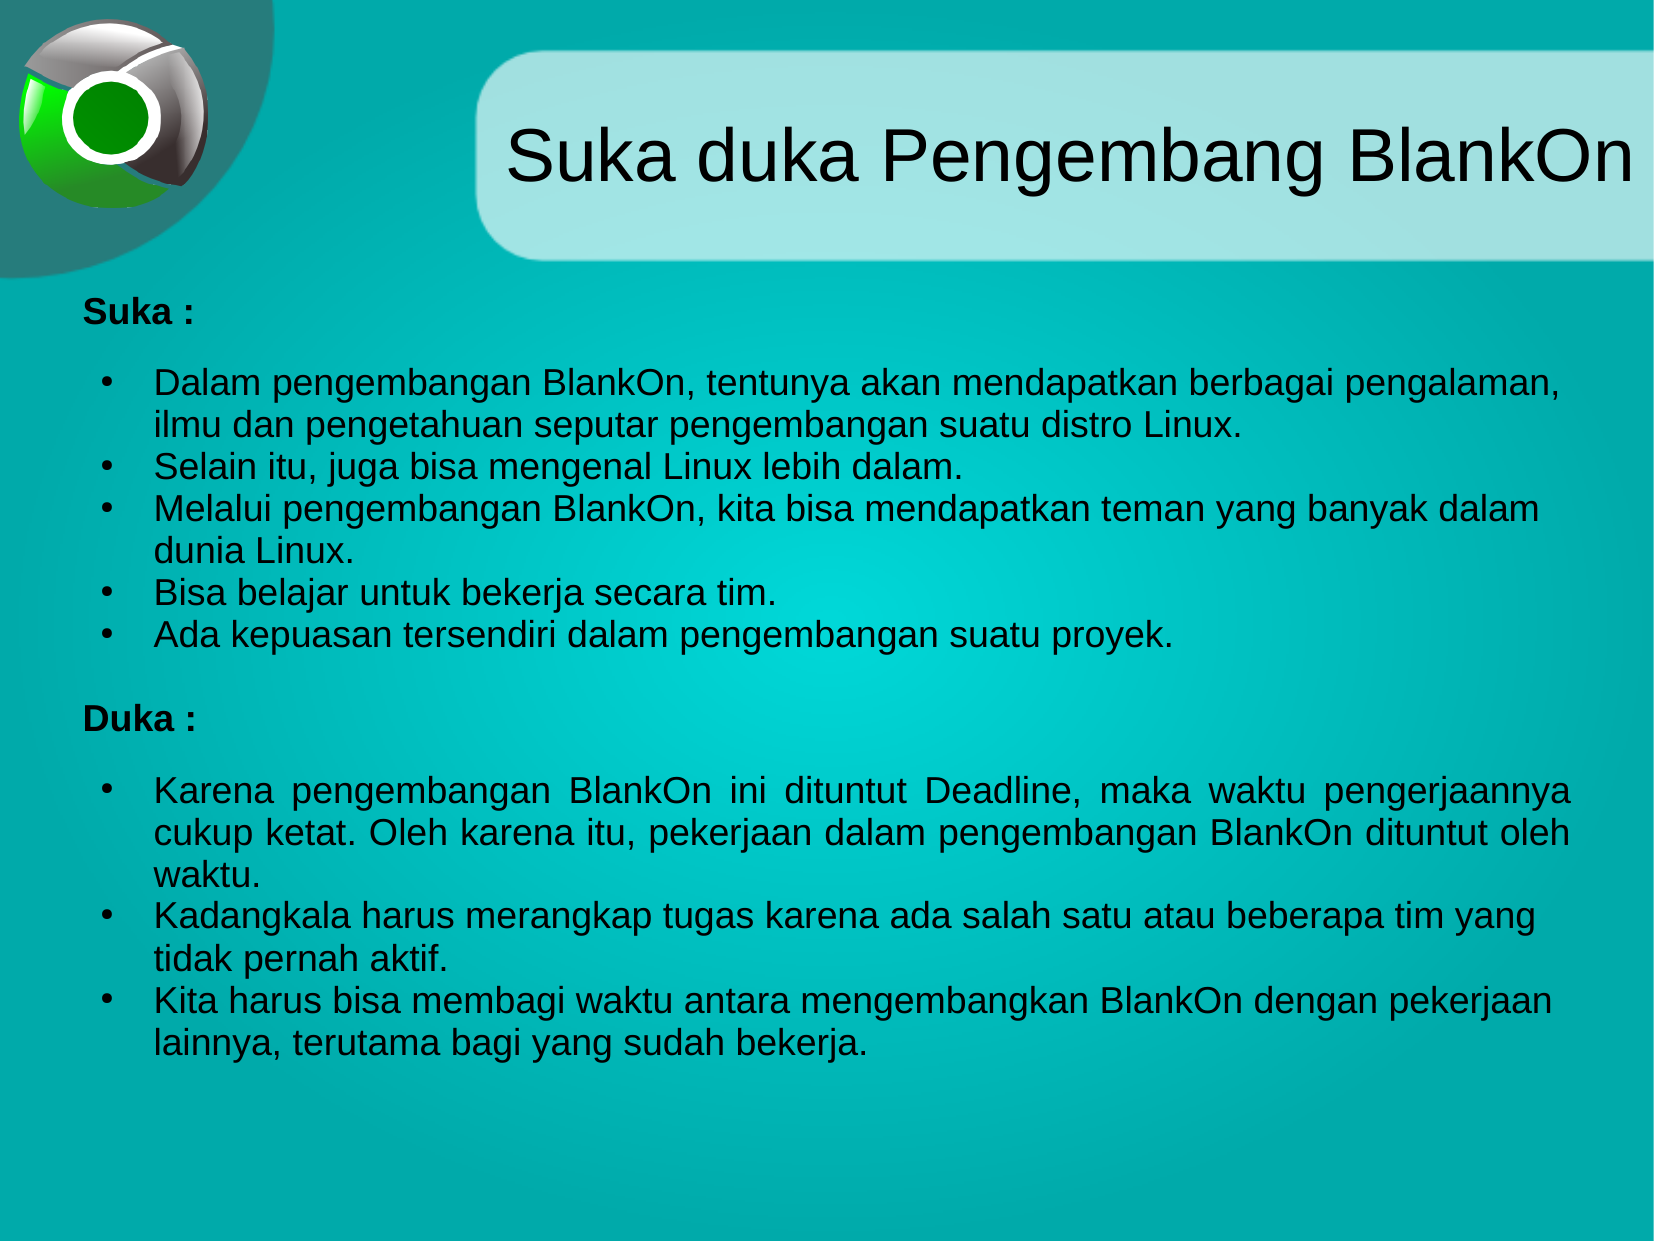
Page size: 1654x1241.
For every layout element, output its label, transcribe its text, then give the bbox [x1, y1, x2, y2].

picture [0, 0, 1654, 1241]
title Suka duka Pengembang BlankOn [505, 108, 1654, 203]
list Suka : Dalam pengembangan BlankOn, tentunya akan mendapatkan berbagai pengalaman, ilmu dan pengetahuan seputar pengembangan suatu distro Linux. Selain itu, juga bisa mengenal Linux lebih dalam. Melalui pengembangan BlankOn, kita bisa mendapatkan teman yang banyak dalam dunia Linux. Bisa belajar untuk bekerja secara tim. Ada kepuasan tersendiri dalam pengembangan suatu proyek. Duka : Karena pengembangan BlankOn ini dituntut Deadline, maka waktu pengerjaannya cukup ketat. Oleh karena itu, pekerjaan dalam pengembangan BlankOn dituntut oleh waktu. Kadangkala harus merangkap tugas karena ada salah satu atau beberapa tim yang tidak pernah aktif. Kita harus bisa membagi waktu antara mengembangkan BlankOn dengan pekerjaan lainnya, terutama bagi yang sudah bekerja. [82, 290, 1571, 1144]
